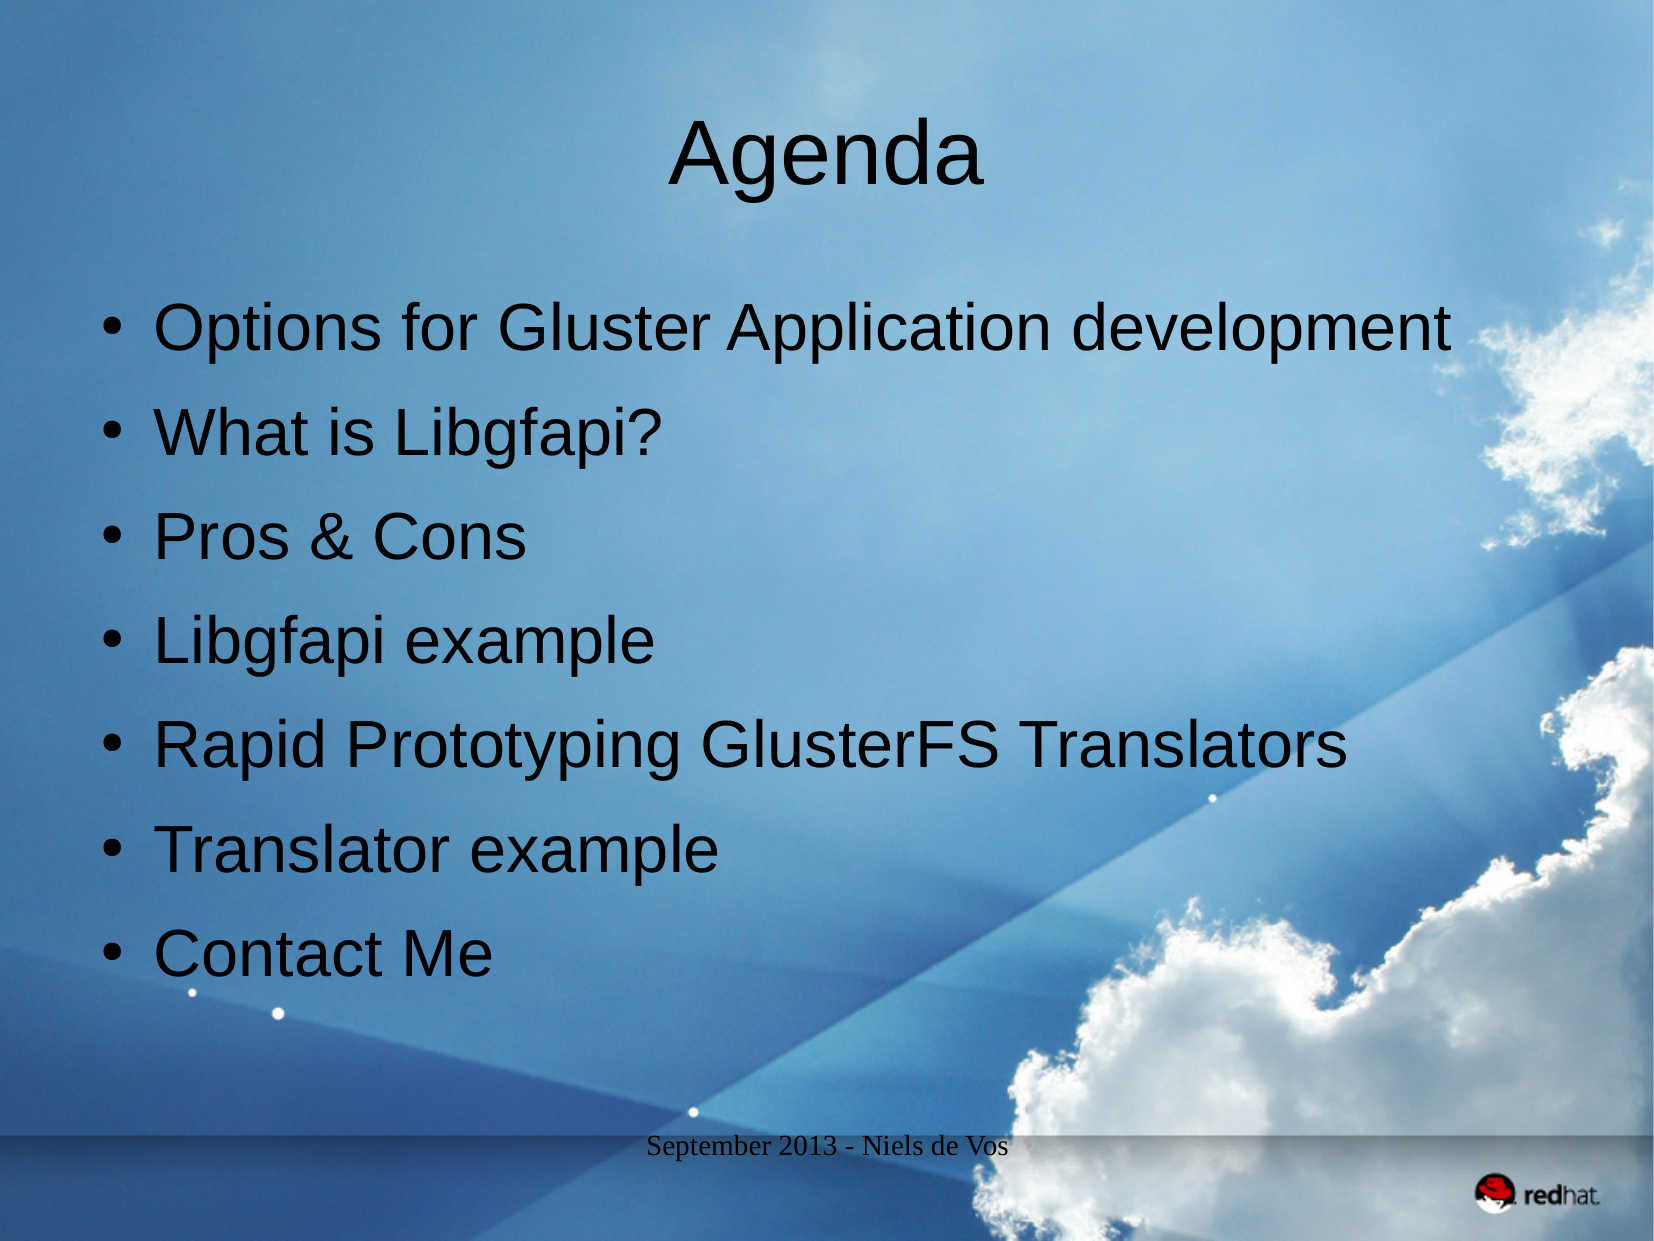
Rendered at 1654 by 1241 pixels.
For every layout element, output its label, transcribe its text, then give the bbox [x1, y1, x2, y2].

title Agenda [82, 49, 1571, 257]
list Options for Gluster Application development What is Libgfapi? Pros & Cons Libgfapi example Rapid Prototyping GlusterFS Translators Translator example Contact Me [82, 290, 1571, 1010]
picture [0, 0, 1654, 1241]
